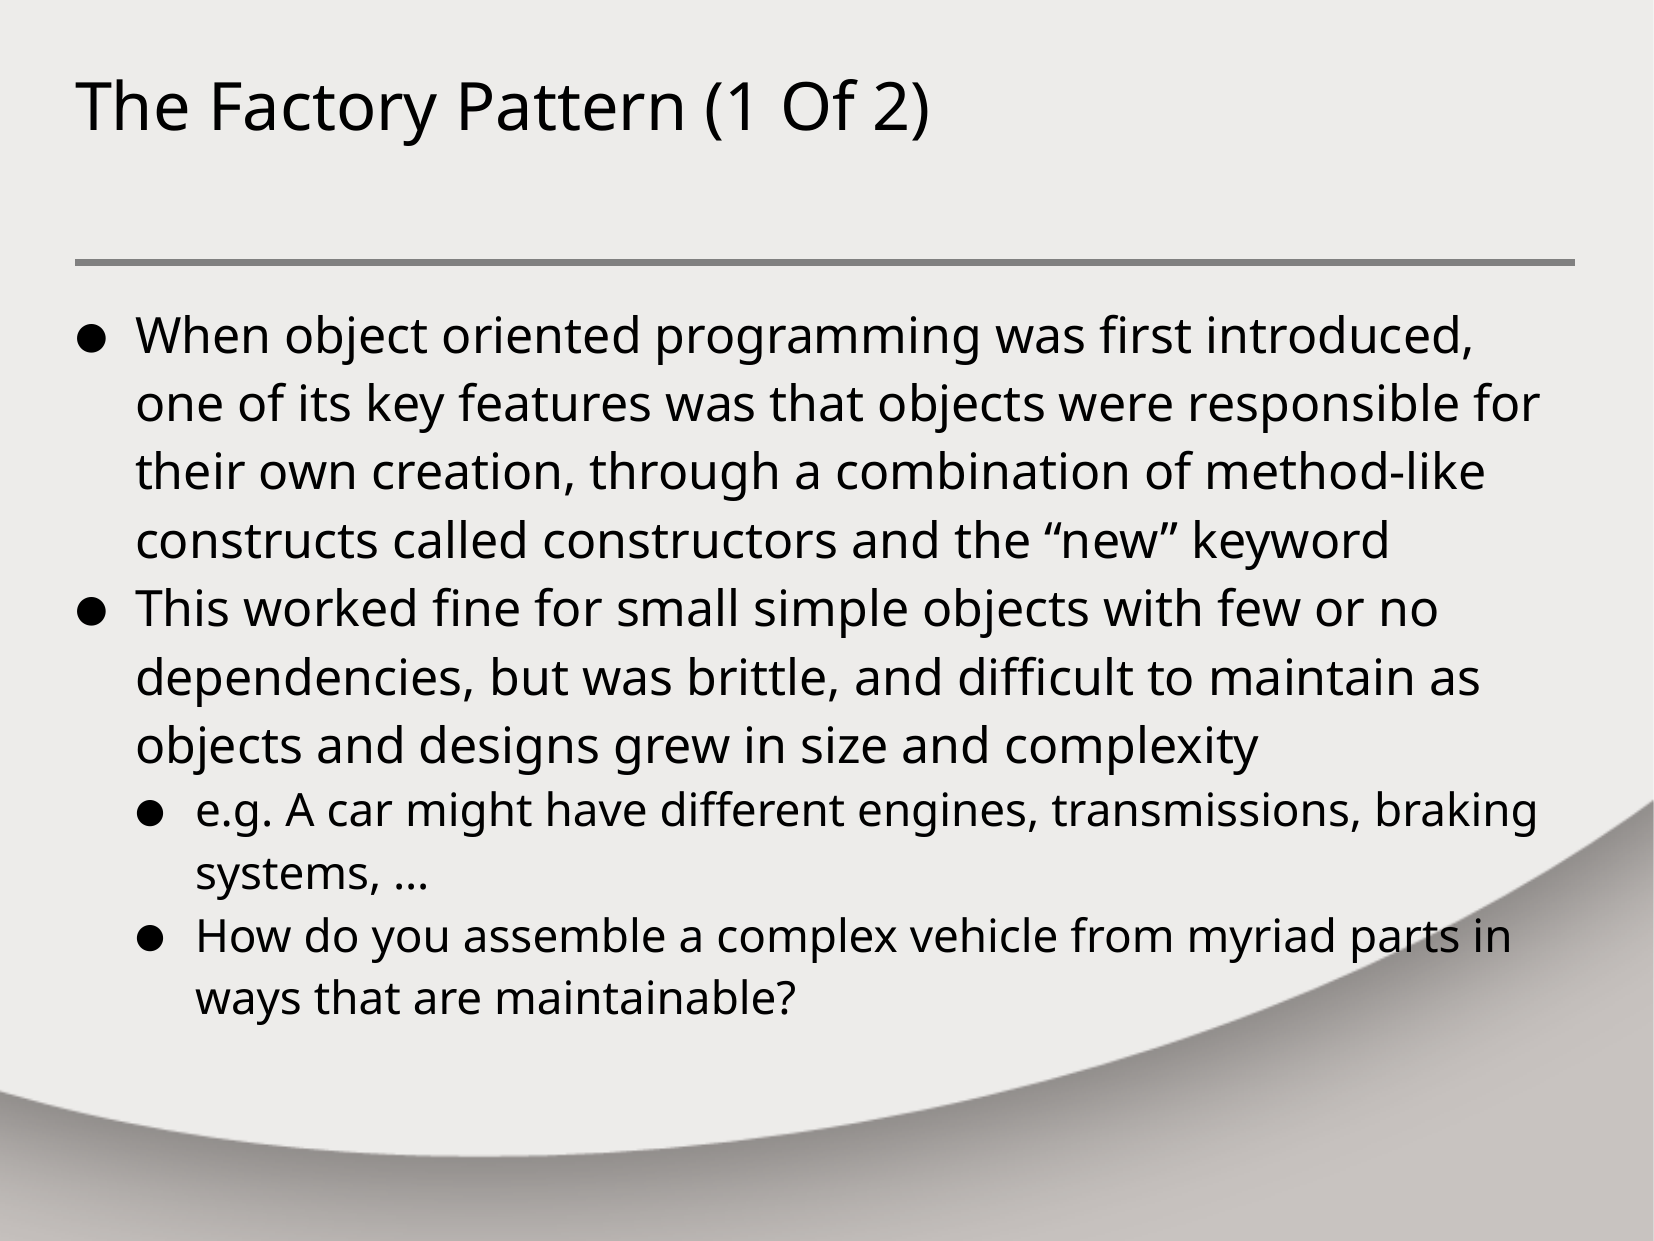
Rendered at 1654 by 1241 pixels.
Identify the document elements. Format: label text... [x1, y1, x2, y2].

list When object oriented programming was first introduced, one of its key features was that objects were responsible for their own creation, through a combination of method-like constructs called constructors and the “new” keyword This worked fine for small simple objects with few or no dependencies, but was brittle, and difficult to maintain as objects and designs grew in size and complexity e.g. A car might have different engines, transmissions, braking systems, … How do you assemble a complex vehicle from myriad parts in ways that are maintainable? [75, 300, 1576, 1163]
title The Factory Pattern (1 Of 2) [75, 75, 1576, 226]
picture [0, 0, 1654, 1241]
